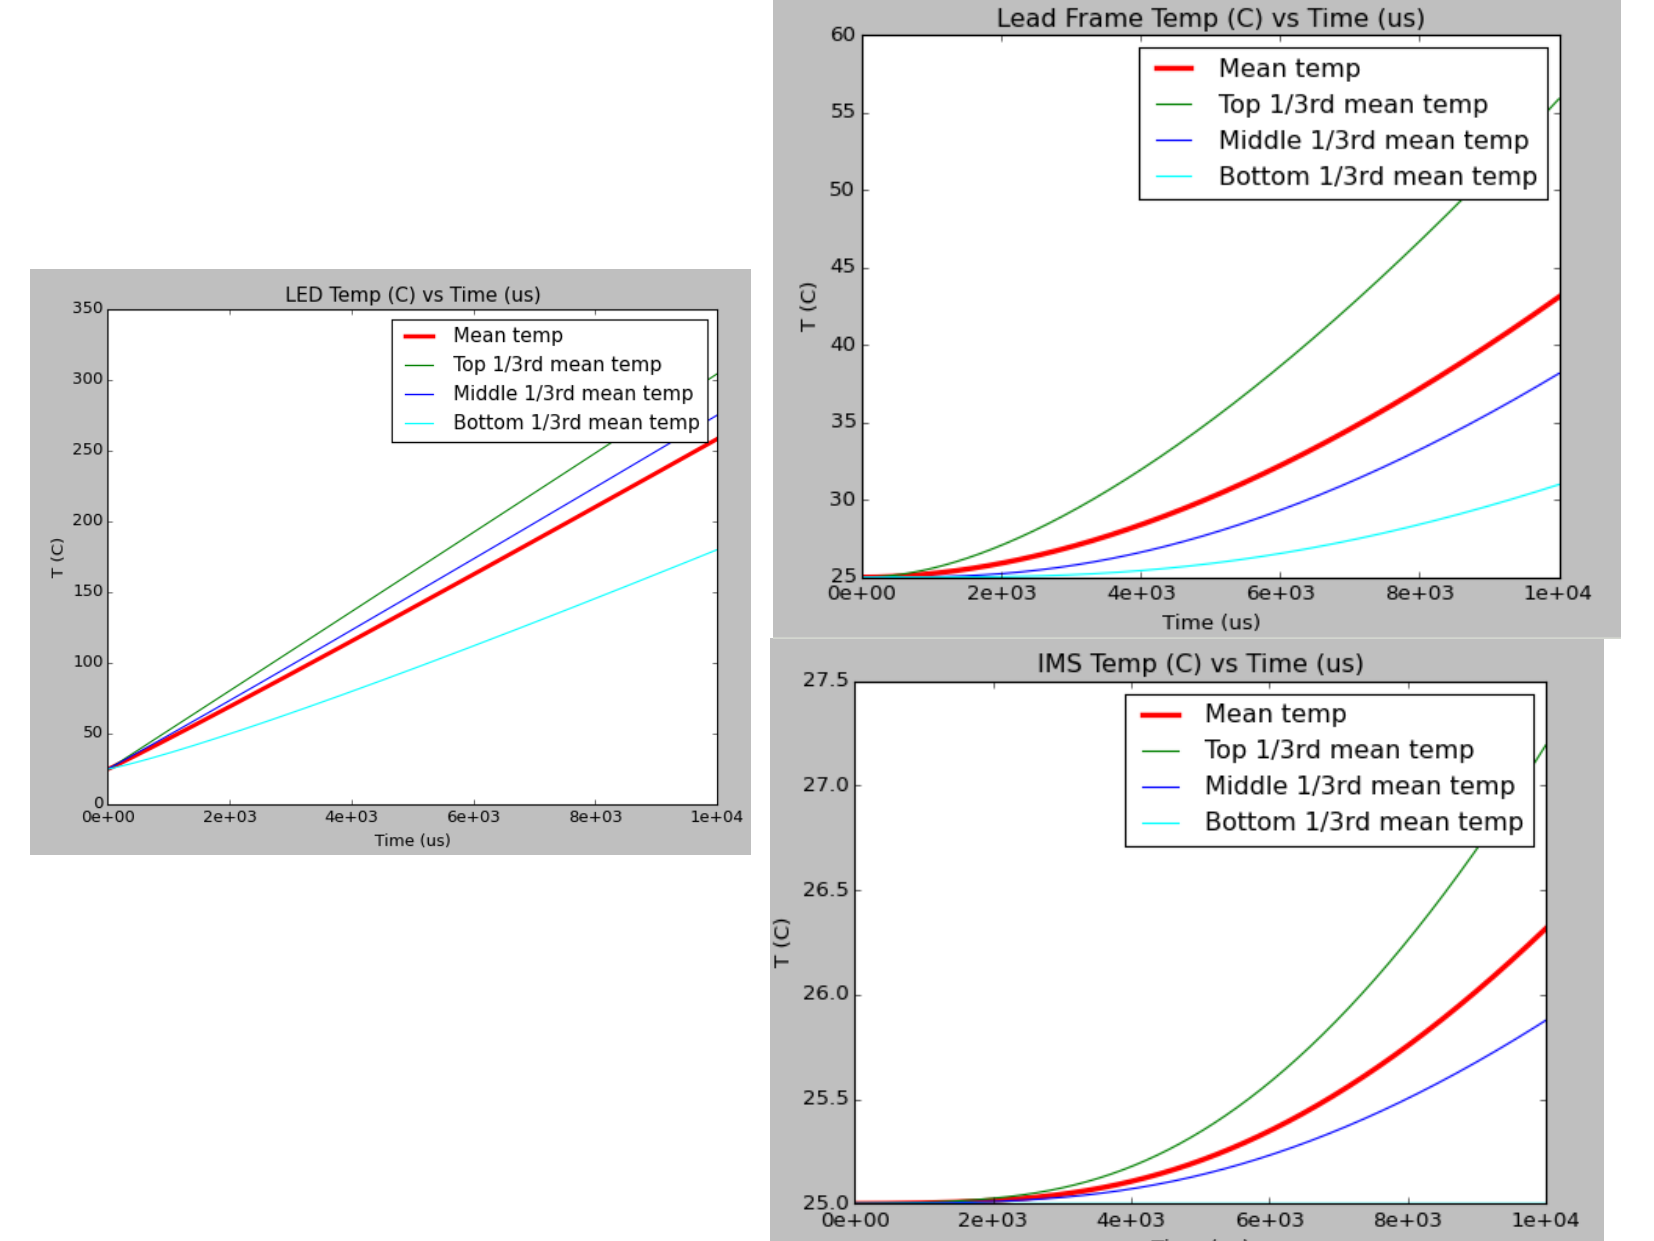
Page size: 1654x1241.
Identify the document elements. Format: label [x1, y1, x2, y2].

picture [770, 0, 1621, 1241]
picture [30, 269, 751, 856]
